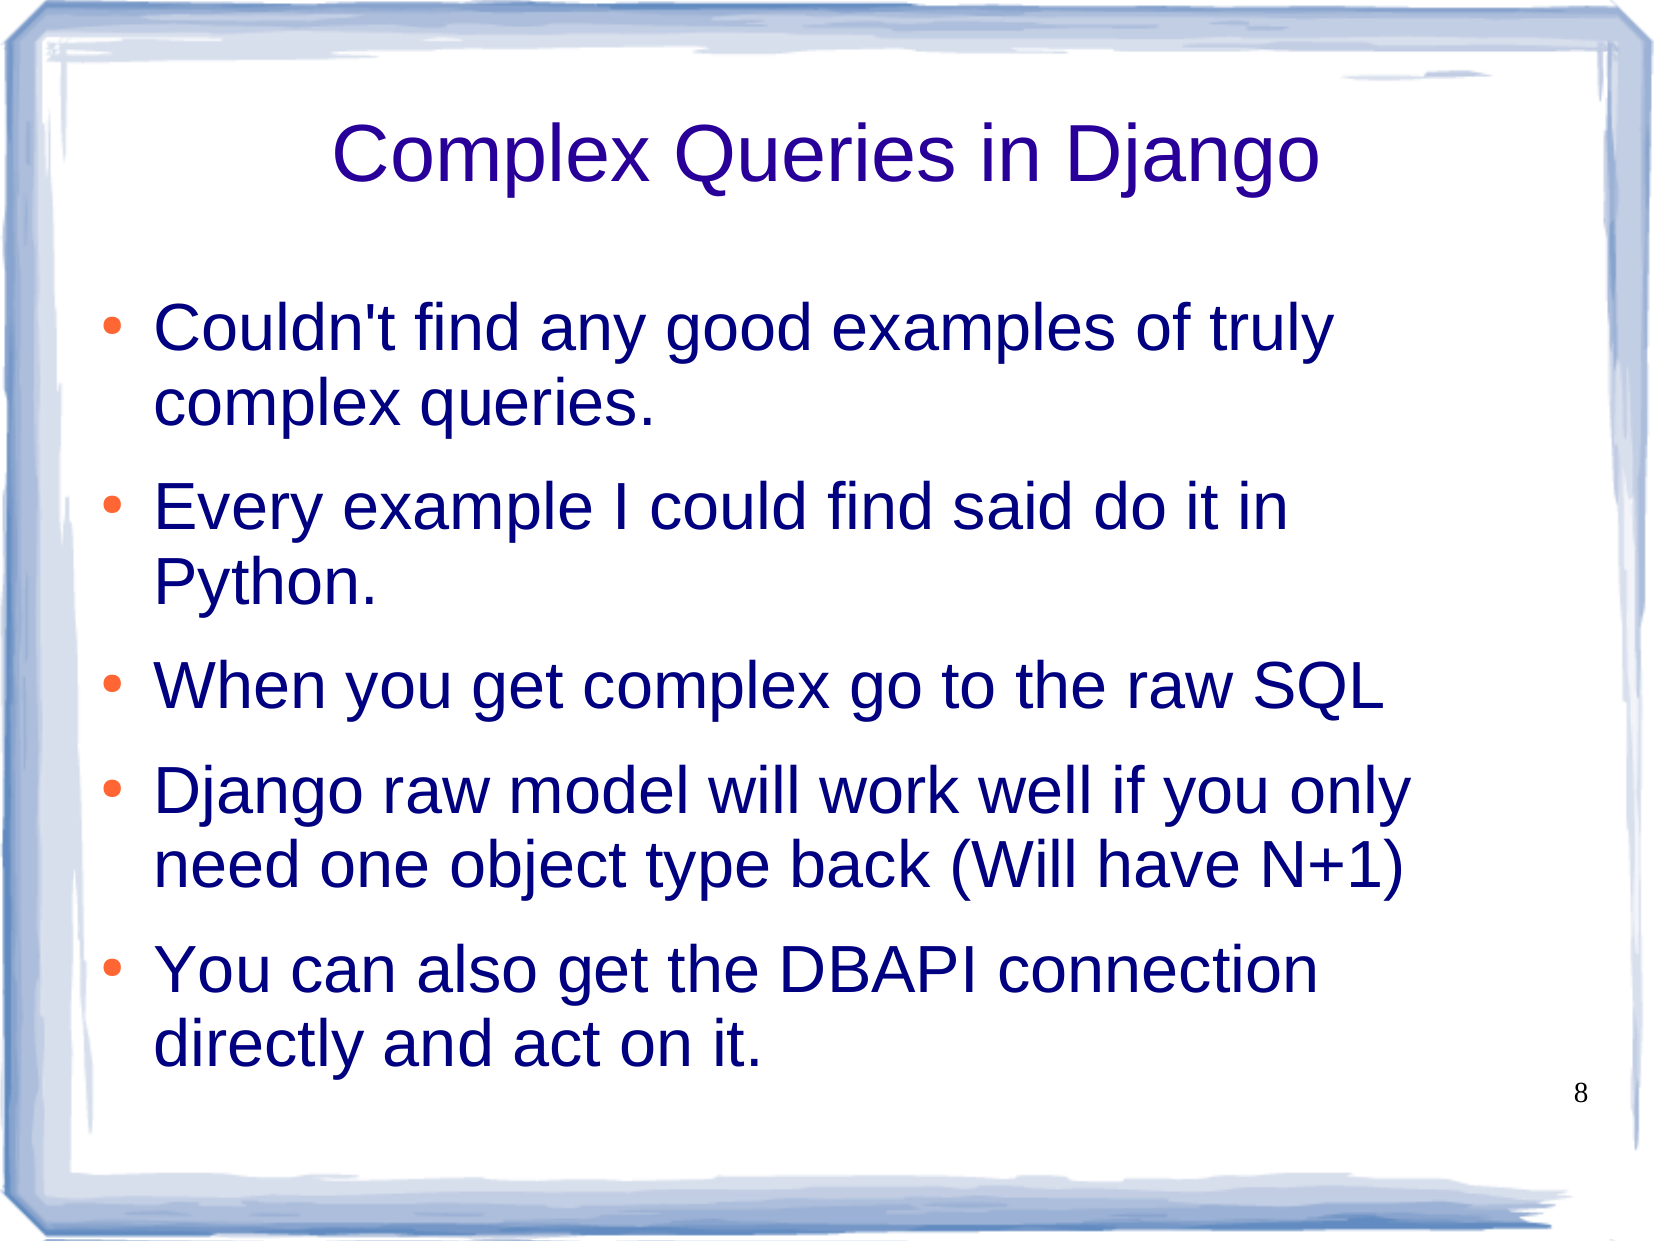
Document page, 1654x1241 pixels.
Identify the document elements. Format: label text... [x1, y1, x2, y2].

picture [0, 0, 1654, 1241]
list Couldn't find any good examples of truly complex queries. Every example I could find said do it in Python. When you get complex go to the raw SQL Django raw model will work well if you only need one object type back (Will have N+1) You can also get the DBAPI connection directly and act on it. [82, 290, 1418, 1109]
title Complex Queries in Django [82, 49, 1571, 257]
